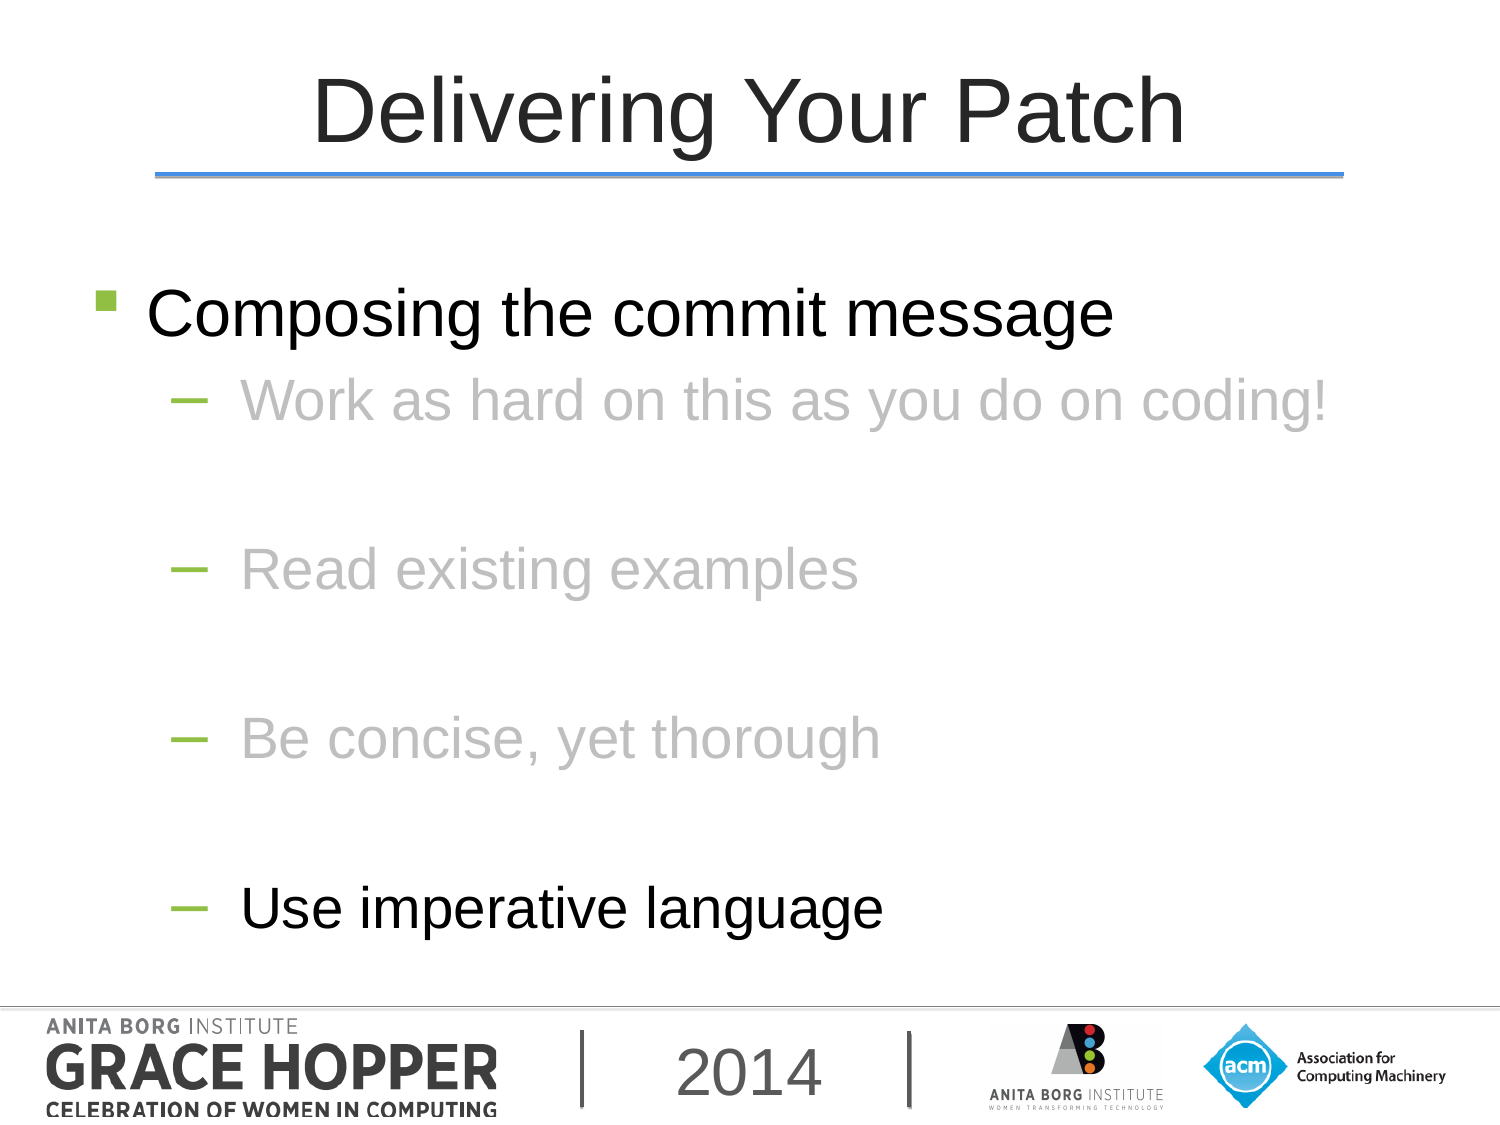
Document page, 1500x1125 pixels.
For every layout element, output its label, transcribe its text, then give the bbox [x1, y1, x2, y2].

list Composing the commit message Work as hard on this as you do on coding! Read existing examples Be concise, yet thorough Use imperative language [75, 262, 1425, 1005]
picture [989, 1024, 1163, 1110]
title Delivering Your Patch [75, 19, 1425, 191]
